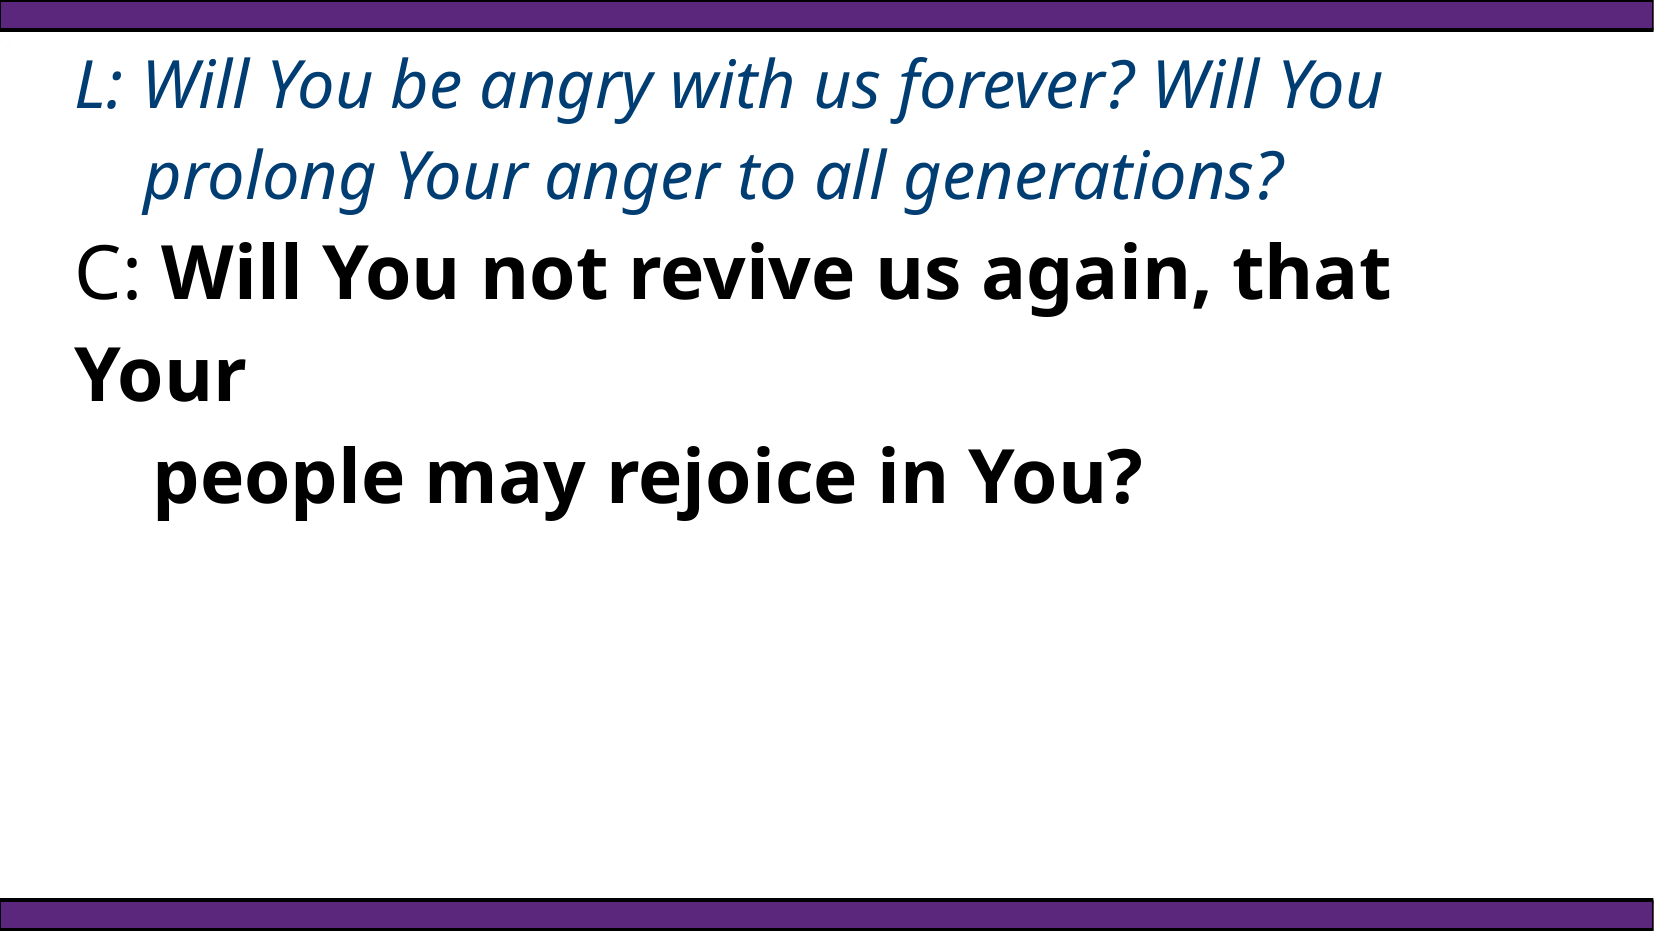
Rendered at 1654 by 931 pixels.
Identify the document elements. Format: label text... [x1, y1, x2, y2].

text_box L: Will You be angry with us forever? Will You prolong Your anger to all generations? C: Will You not revive us again, that Your people may rejoice in You? [60, 30, 1579, 422]
text_box [0, 0, 1654, 31]
picture [0, 31, 1654, 900]
text_box [0, 900, 1654, 931]
